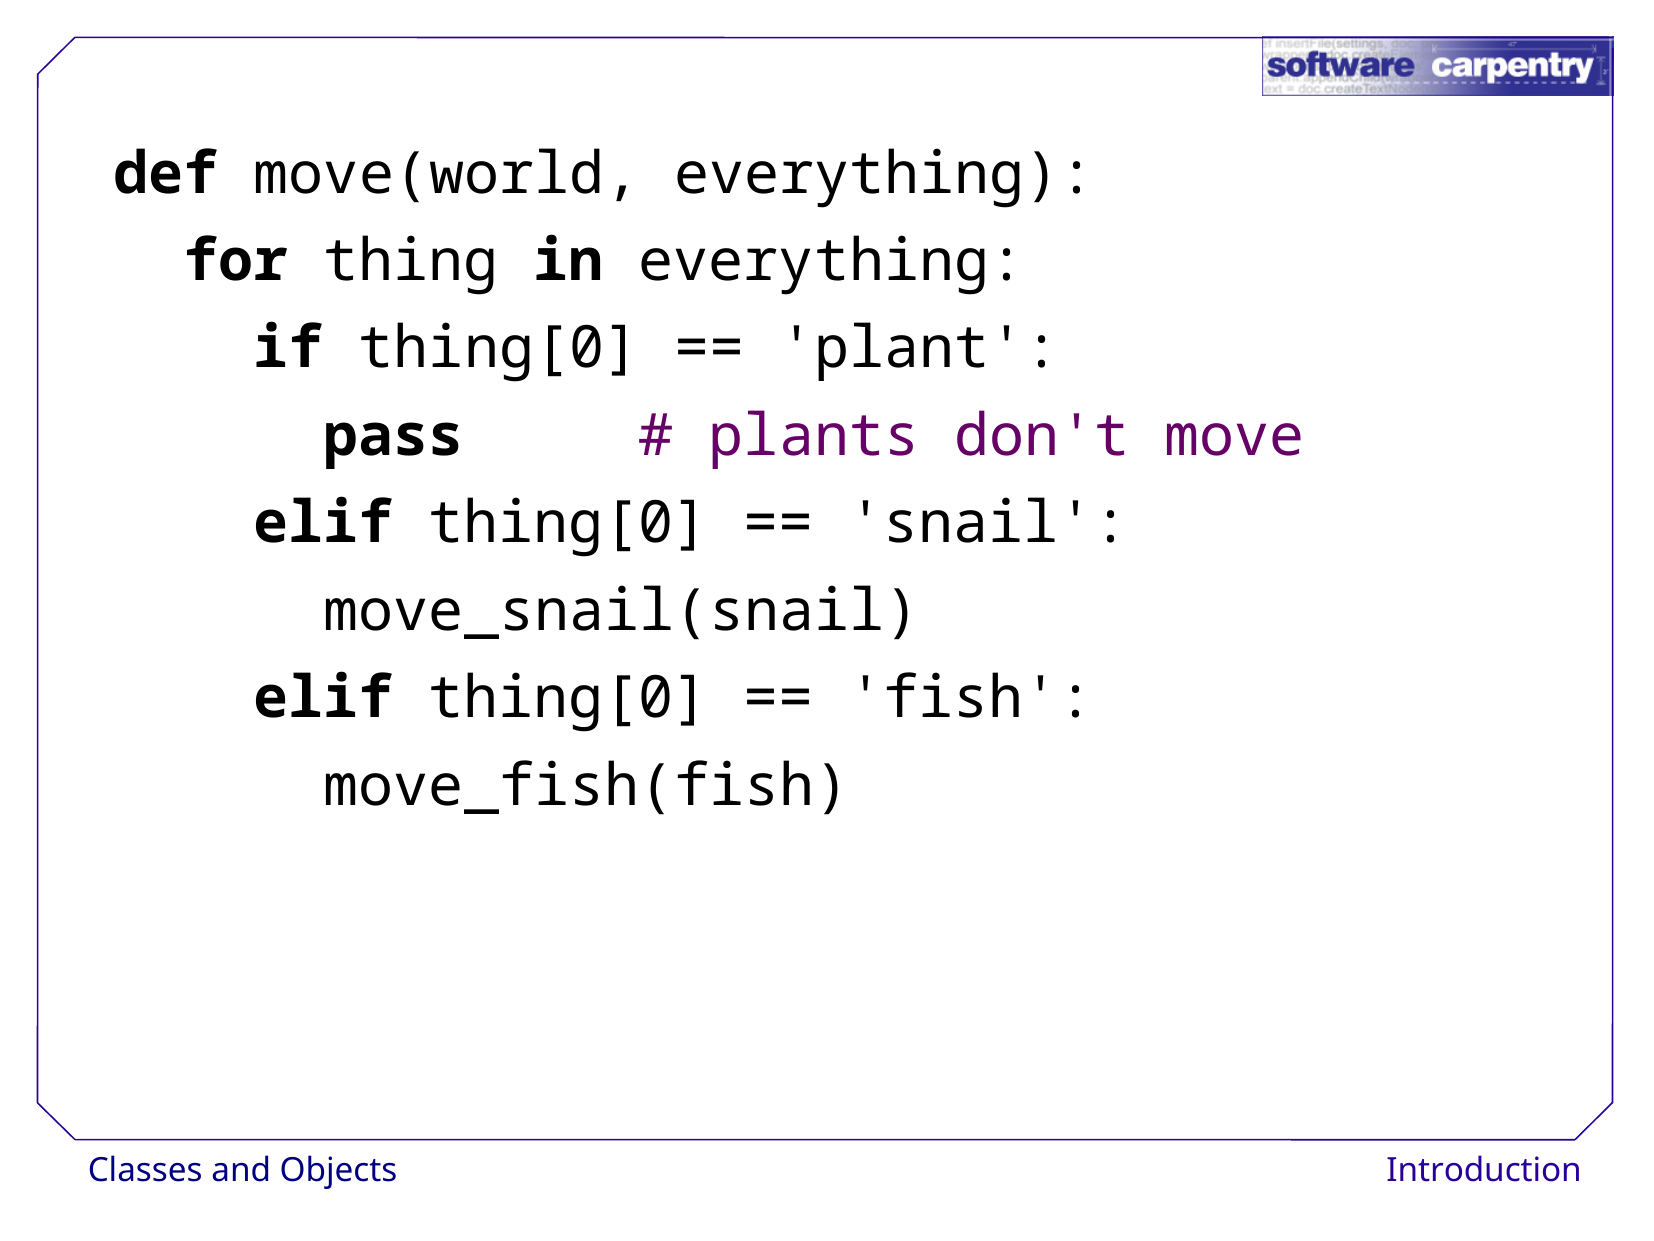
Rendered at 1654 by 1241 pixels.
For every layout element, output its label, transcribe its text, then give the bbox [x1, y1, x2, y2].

text_box def move(world, everything): for thing in everything: if thing[0] == 'plant': pass # plants don't move elif thing[0] == 'snail': move_snail(snail) elif thing[0] == 'fish': move_fish(fish) [99, 109, 1517, 825]
picture [1262, 36, 1614, 96]
